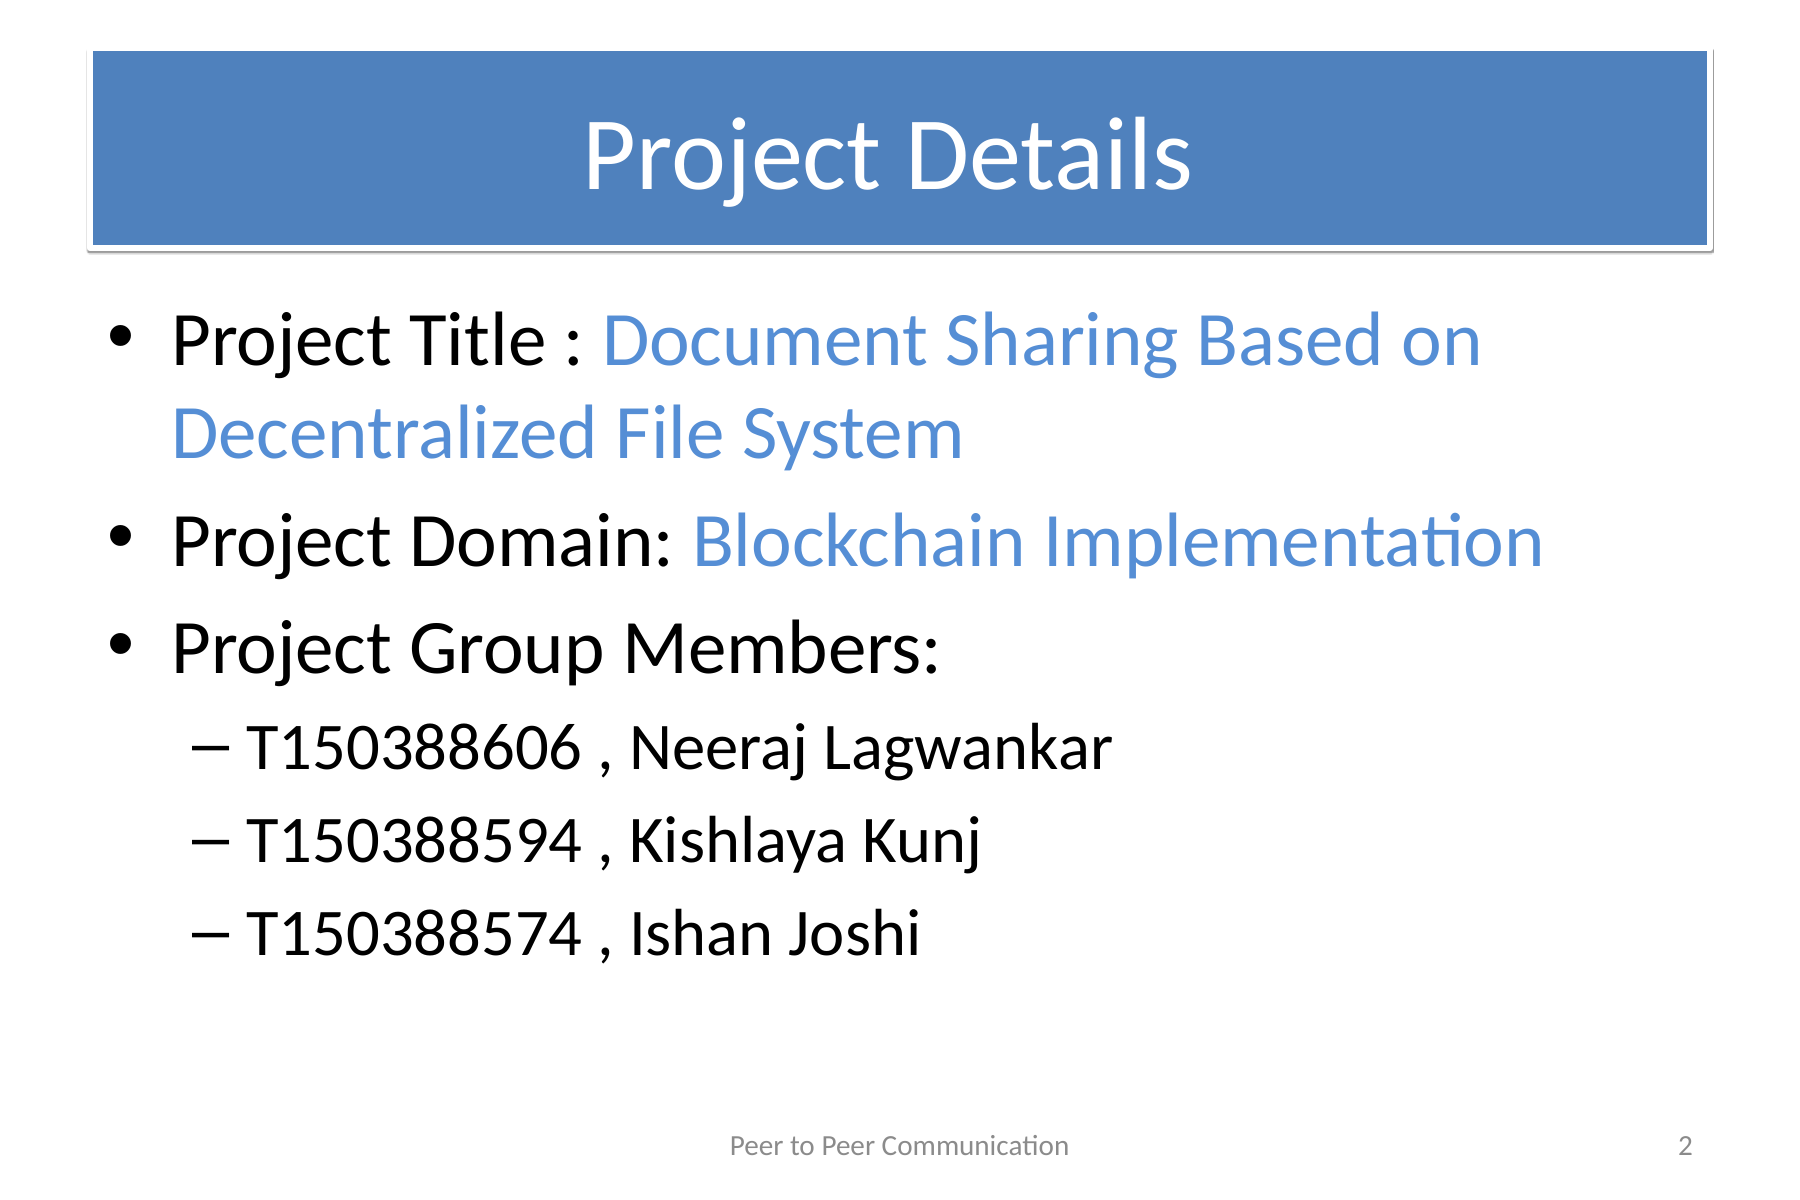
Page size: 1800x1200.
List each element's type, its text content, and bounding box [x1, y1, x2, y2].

list Project Title : Document Sharing Based on Decentralized File System Project Domain: Blockchain Implementation Project Group Members: T150388606 , Neeraj Lagwankar T150388594 , Kishlaya Kunj T150388574 , Ishan Joshi [90, 279, 1710, 1099]
title Project Details [90, 48, 1710, 249]
slide_number 2 [1290, 1112, 1710, 1177]
footer Peer to Peer Communication [615, 1112, 1185, 1177]
